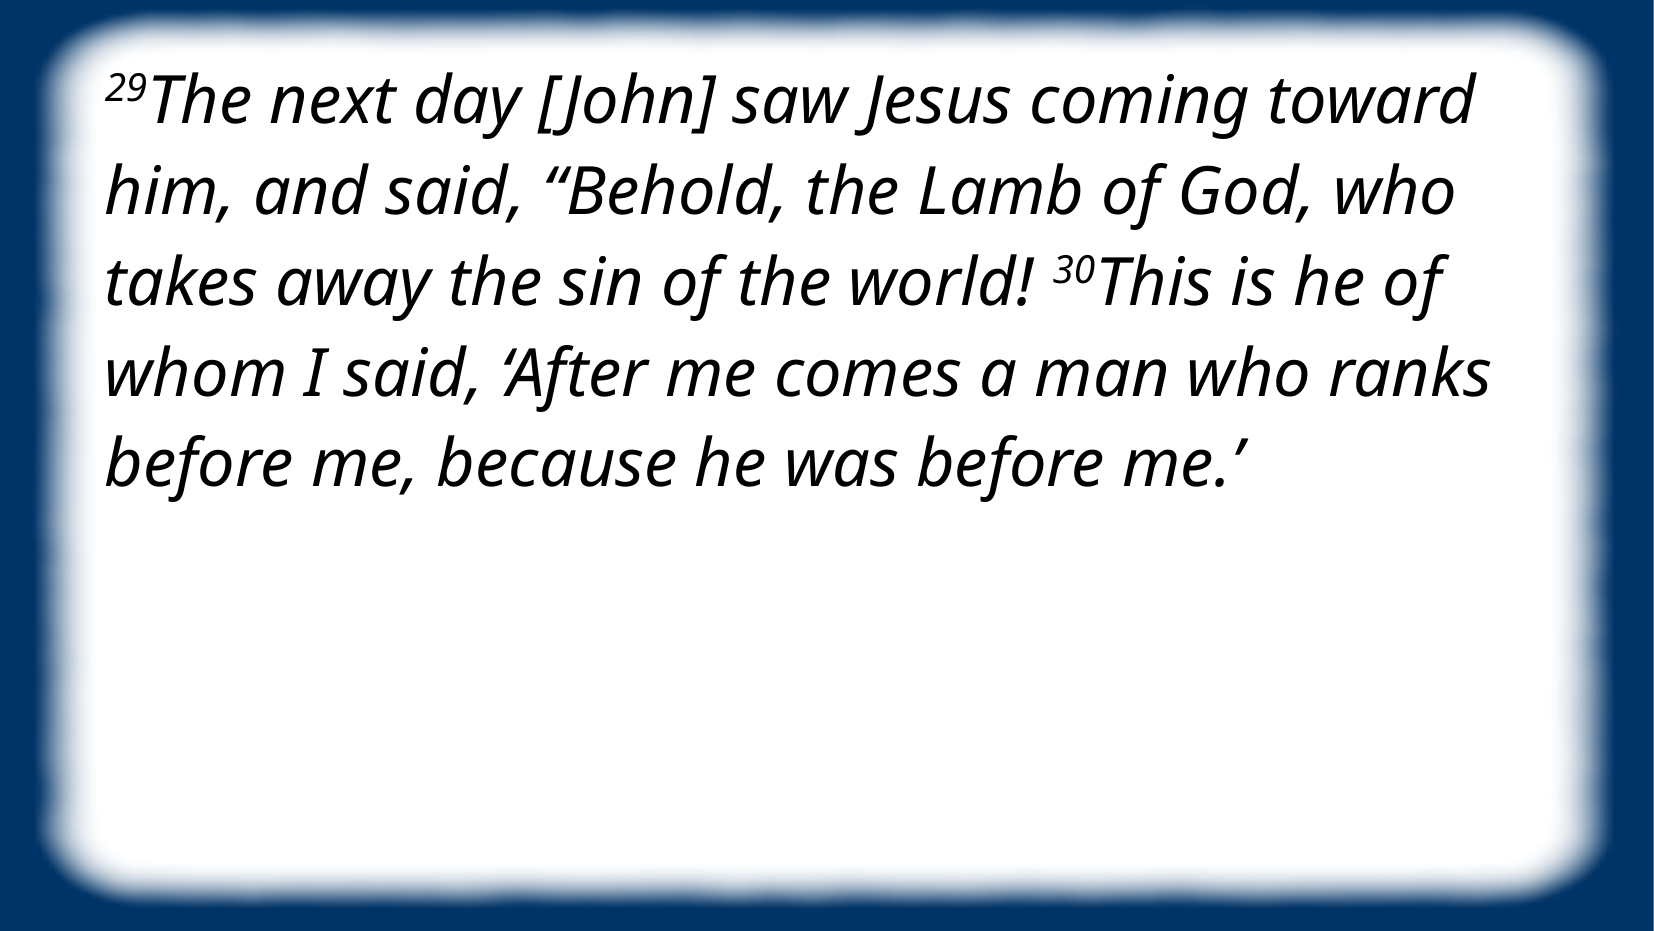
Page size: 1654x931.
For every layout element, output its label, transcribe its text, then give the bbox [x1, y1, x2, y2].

text_box 29The next day [John] saw Jesus coming toward him, and said, “Behold, the Lamb of God, who takes away the sin of the world! 30This is he of whom I said, ‘After me comes a man who ranks before me, because he was before me.’ [90, 45, 1561, 504]
picture [0, 0, 1654, 931]
